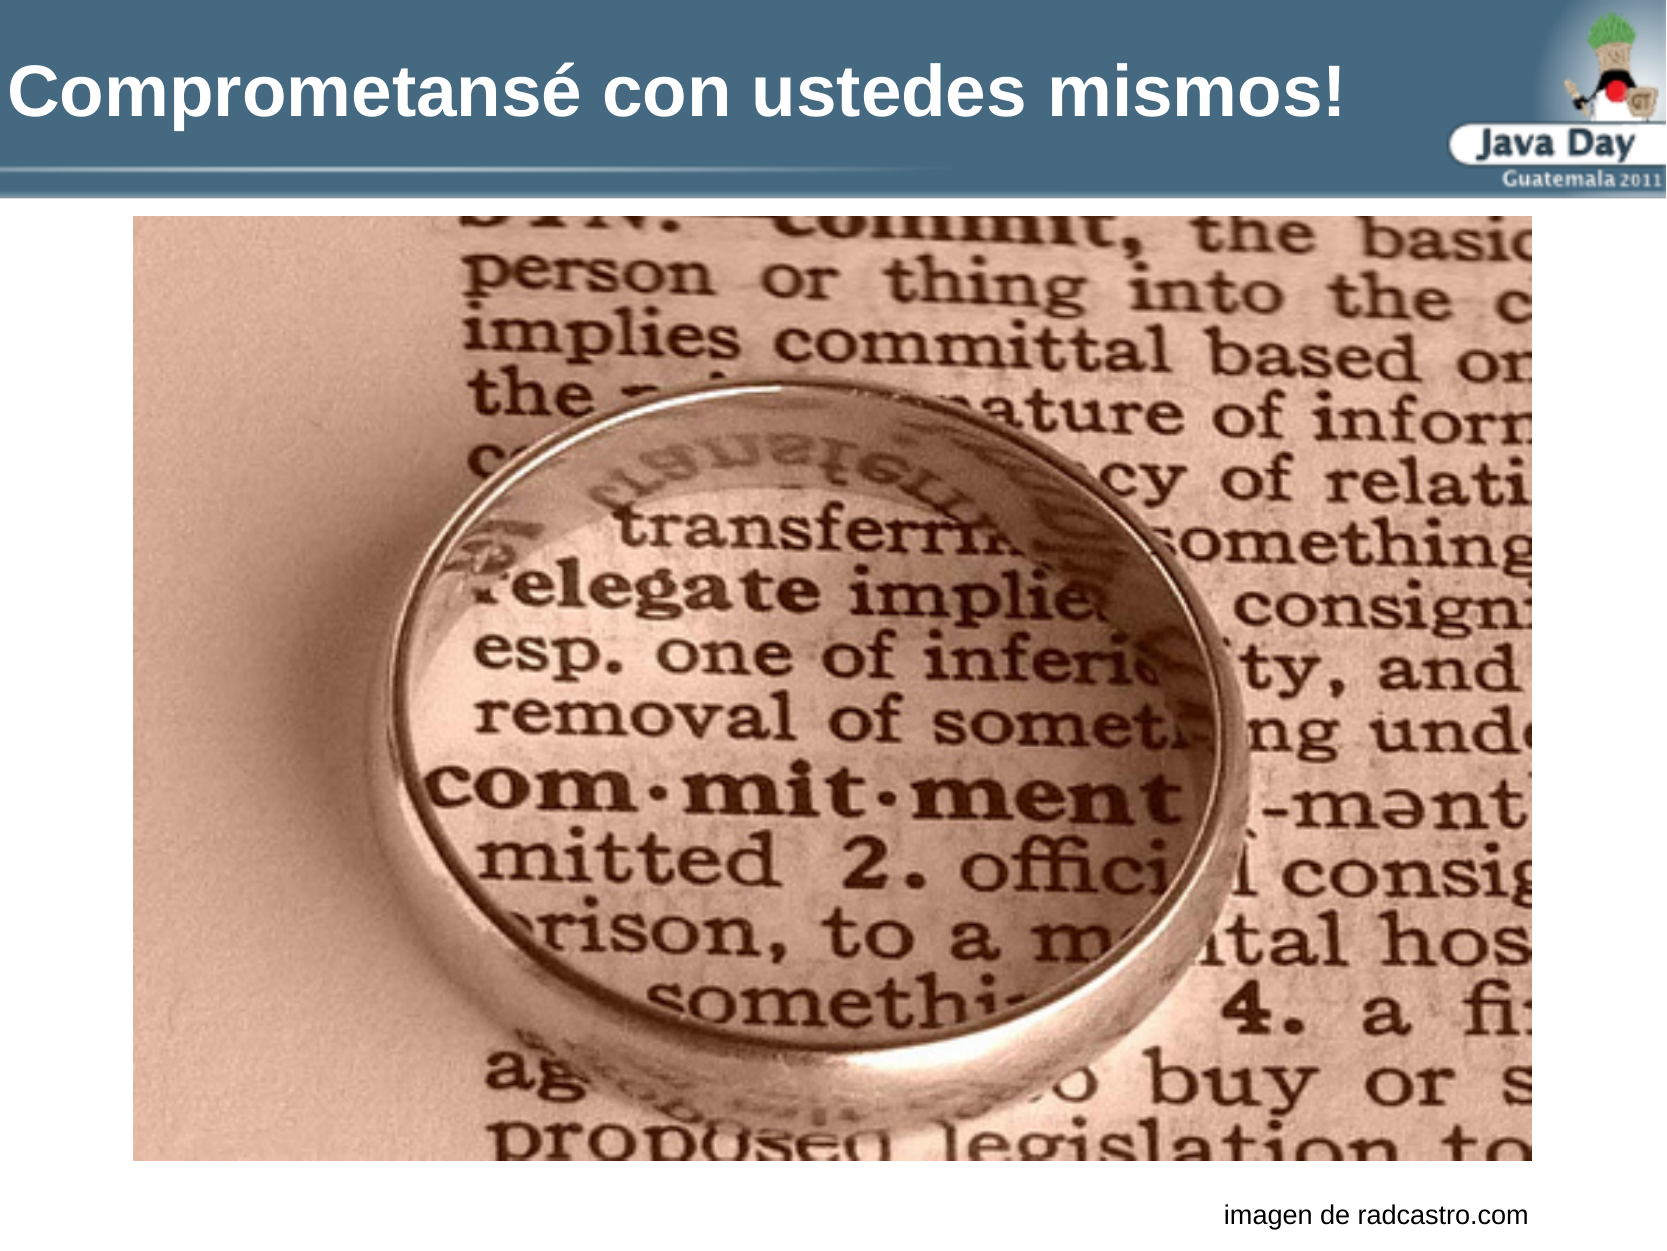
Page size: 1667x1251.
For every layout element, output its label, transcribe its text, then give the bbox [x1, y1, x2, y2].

picture [133, 216, 1532, 1161]
text_box Comprometansé con ustedes mismos! [7, 50, 1502, 134]
picture [0, 0, 1666, 200]
text_box imagen de radcastro.com [1223, 1199, 1602, 1231]
